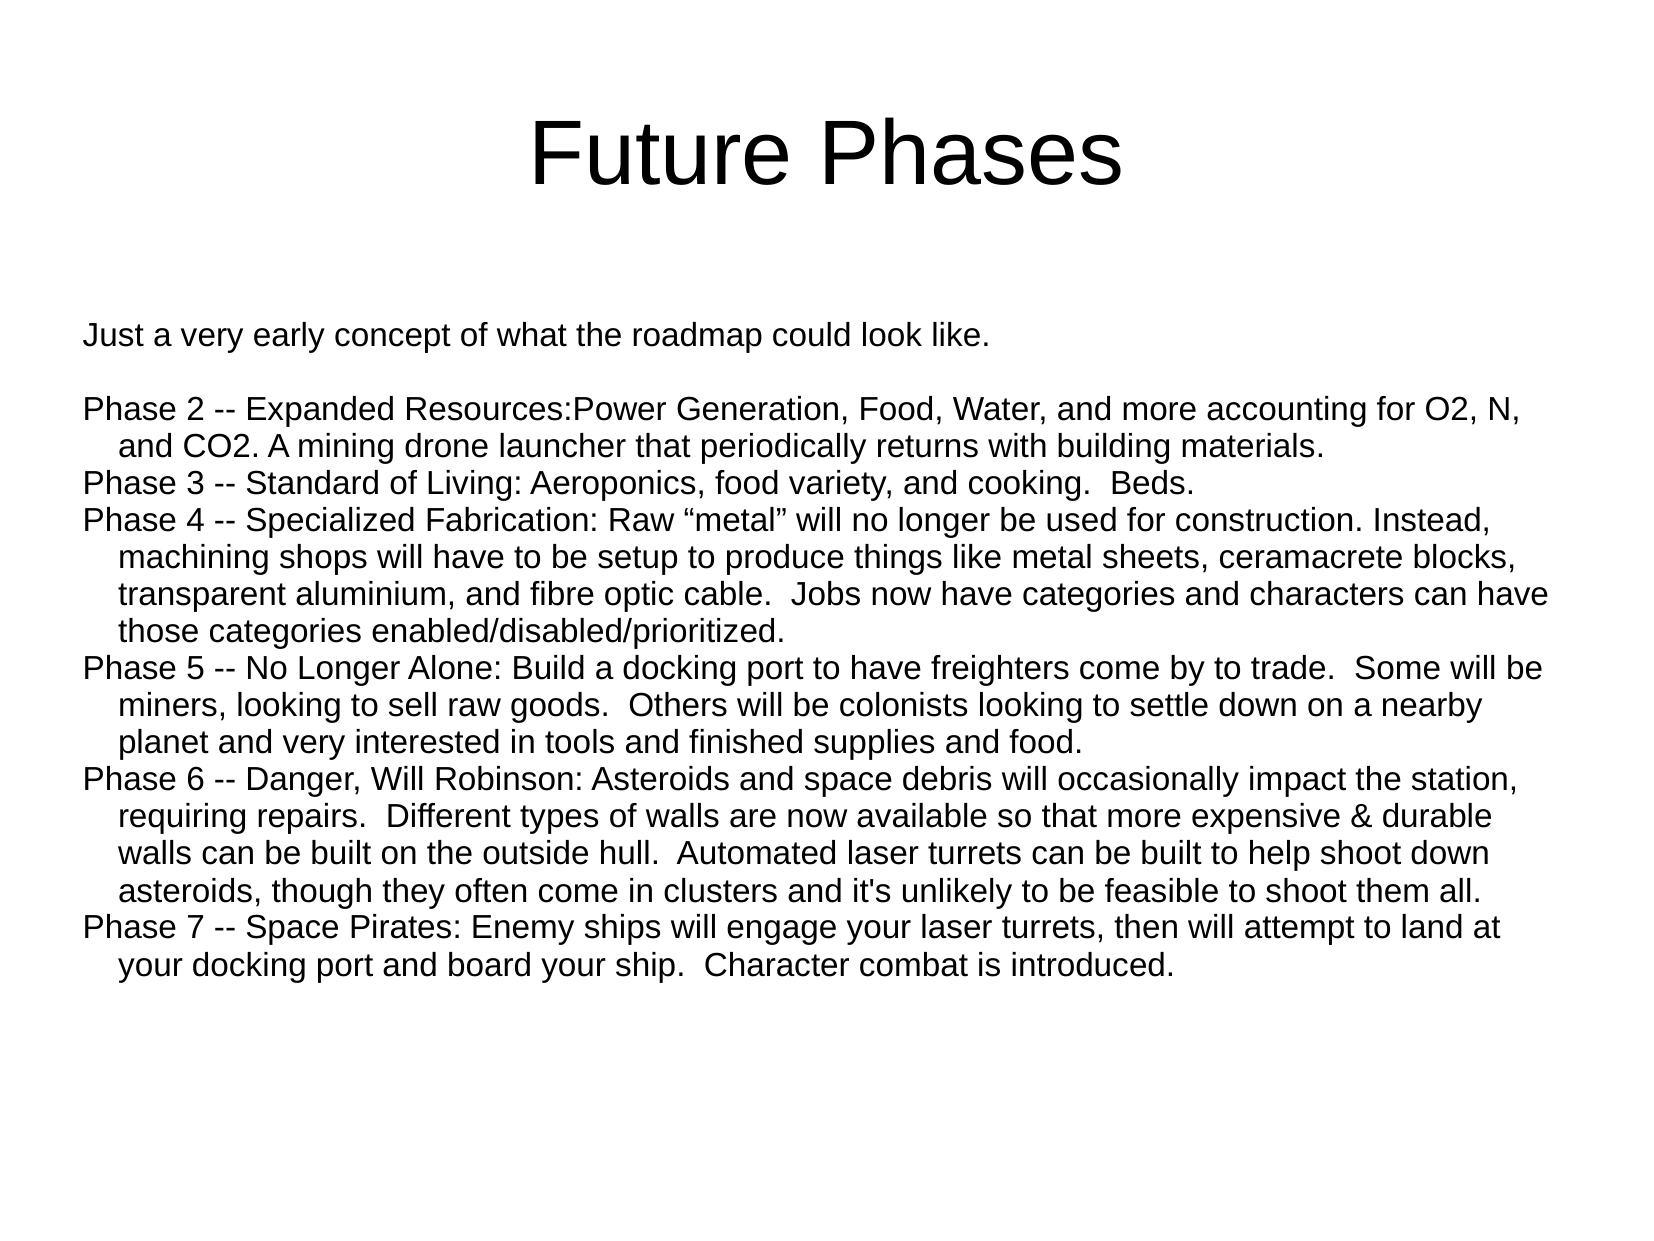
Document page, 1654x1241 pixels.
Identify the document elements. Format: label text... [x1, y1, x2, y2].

subtitle Just a very early concept of what the roadmap could look like. Expanded Resources:Power Generation, Food, Water, and more accounting for O2, N, and CO2. A mining drone launcher that periodically returns with building materials. Standard of Living: Aeroponics, food variety, and cooking. Beds. Specialized Fabrication: Raw “metal” will no longer be used for construction. Instead, machining shops will have to be setup to produce things like metal sheets, ceramacrete blocks, transparent aluminium, and fibre optic cable. Jobs now have categories and characters can have those categories enabled/disabled/prioritized. No Longer Alone: Build a docking port to have freighters come by to trade. Some will be miners, looking to sell raw goods. Others will be colonists looking to settle down on a nearby planet and very interested in tools and finished supplies and food. Danger, Will Robinson: Asteroids and space debris will occasionally impact the station, requiring repairs. Different types of walls are now available so that more expensive & durable walls can be built on the outside hull. Automated laser turrets can be built to help shoot down asteroids, though they often come in clusters and it's unlikely to be feasible to shoot them all. Space Pirates: Enemy ships will engage your laser turrets, then will attempt to land at your docking port and board your ship. Character combat is introduced. [82, 290, 1571, 1010]
title Future Phases [82, 49, 1571, 257]
